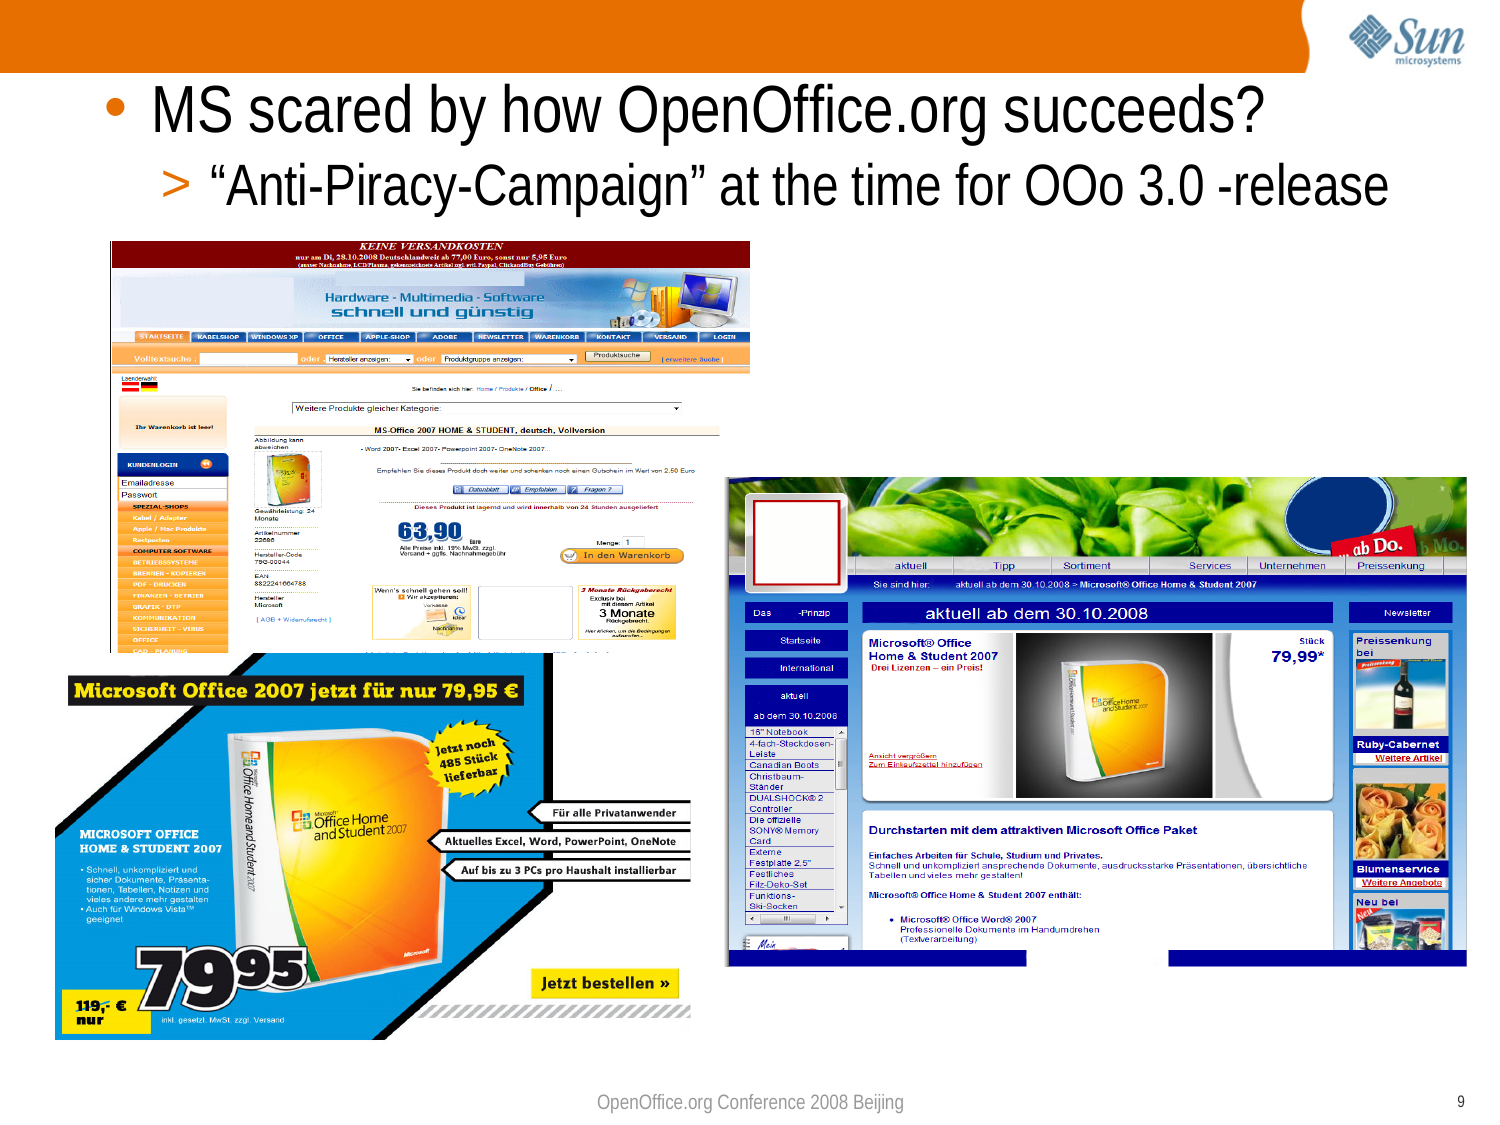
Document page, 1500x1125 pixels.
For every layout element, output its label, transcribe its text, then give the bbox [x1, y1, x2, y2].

list MS scared by how OpenOffice.org succeeds? “Anti-Piracy-Campaign” at the time for OOo 3.0 -release [84, 79, 1421, 259]
picture [0, 241, 1467, 1085]
picture [0, 0, 1500, 73]
